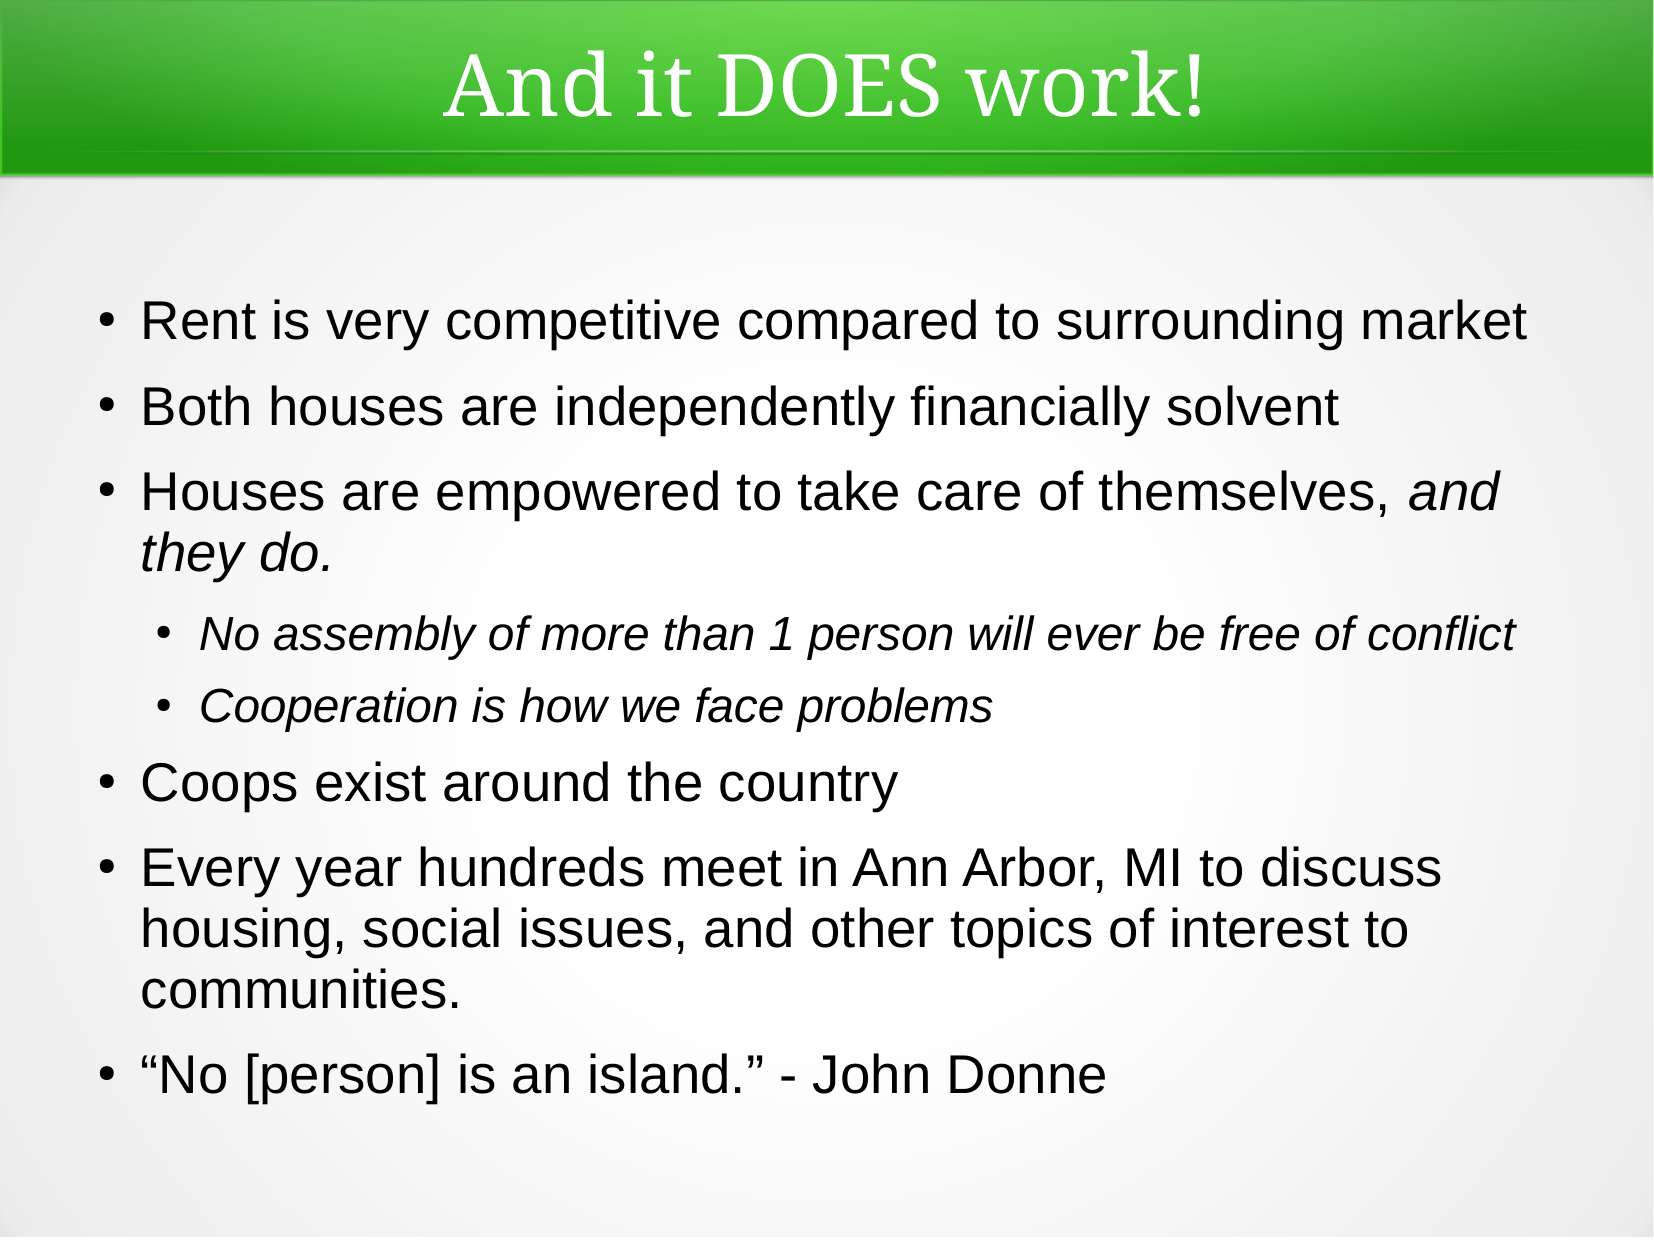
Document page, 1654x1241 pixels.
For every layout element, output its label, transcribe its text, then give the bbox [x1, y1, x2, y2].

list Rent is very competitive compared to surrounding market Both houses are independently financially solvent Houses are empowered to take care of themselves, and they do. No assembly of more than 1 person will ever be free of conflict Cooperation is how we face problems Coops exist around the country Every year hundreds meet in Ann Arbor, MI to discuss housing, social issues, and other topics of interest to communities. “No [person] is an island.” - John Donne [82, 290, 1571, 1109]
title And it DOES work! [82, 11, 1571, 154]
picture [0, 0, 1654, 1237]
